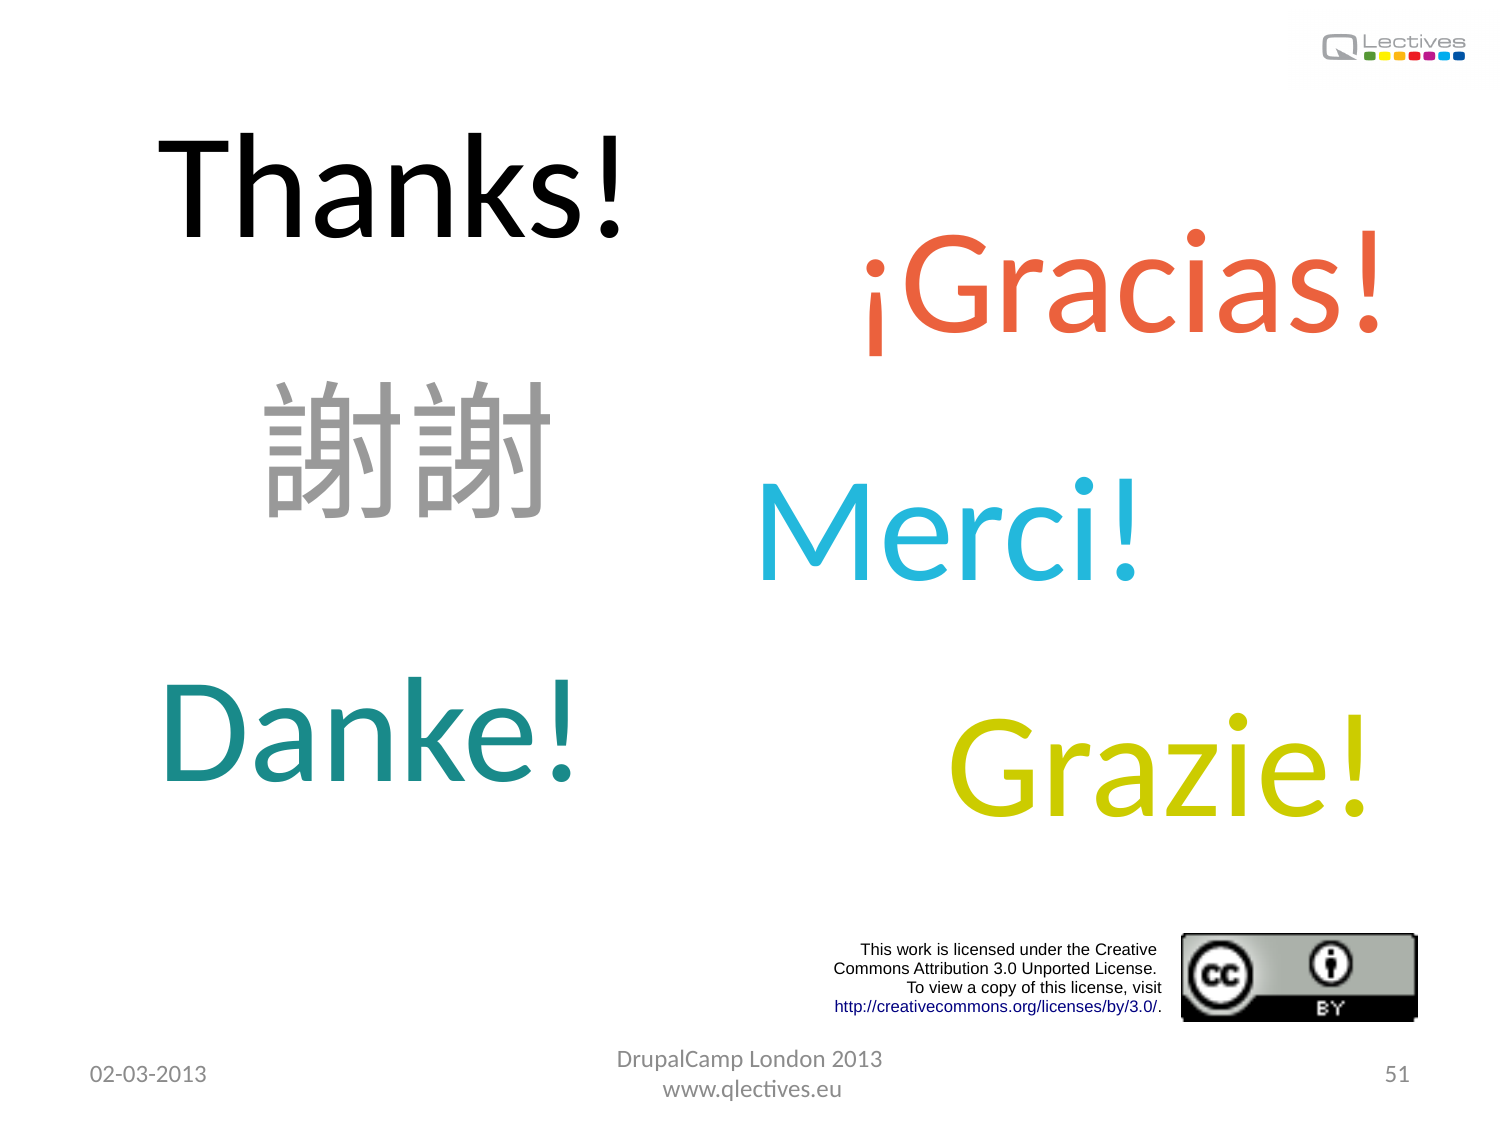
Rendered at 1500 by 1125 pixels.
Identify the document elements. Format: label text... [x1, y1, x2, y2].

text_box 02-03-2013 [74, 1042, 425, 1103]
text_box Danke! [23, 661, 721, 886]
text_box Thanks! [47, 118, 745, 343]
text_box DrupalCamp London 2013 www.qlectives.eu [512, 1042, 988, 1103]
picture [1205, 933, 1418, 1022]
picture [1288, 9, 1500, 90]
text_box Grazie! [814, 696, 1500, 993]
text_box Merci! [602, 460, 1300, 686]
text_box 謝謝 [200, 343, 646, 638]
text_box <number> [1074, 1042, 1425, 1103]
text_box ¡Gracias! [708, 212, 1500, 438]
text_box This work is licensed under the Creative Commons Attribution 3.0 Unported License. To view a copy of this license, visit http://creativecommons.org/licenses/by/3.0/. [814, 933, 1205, 1024]
